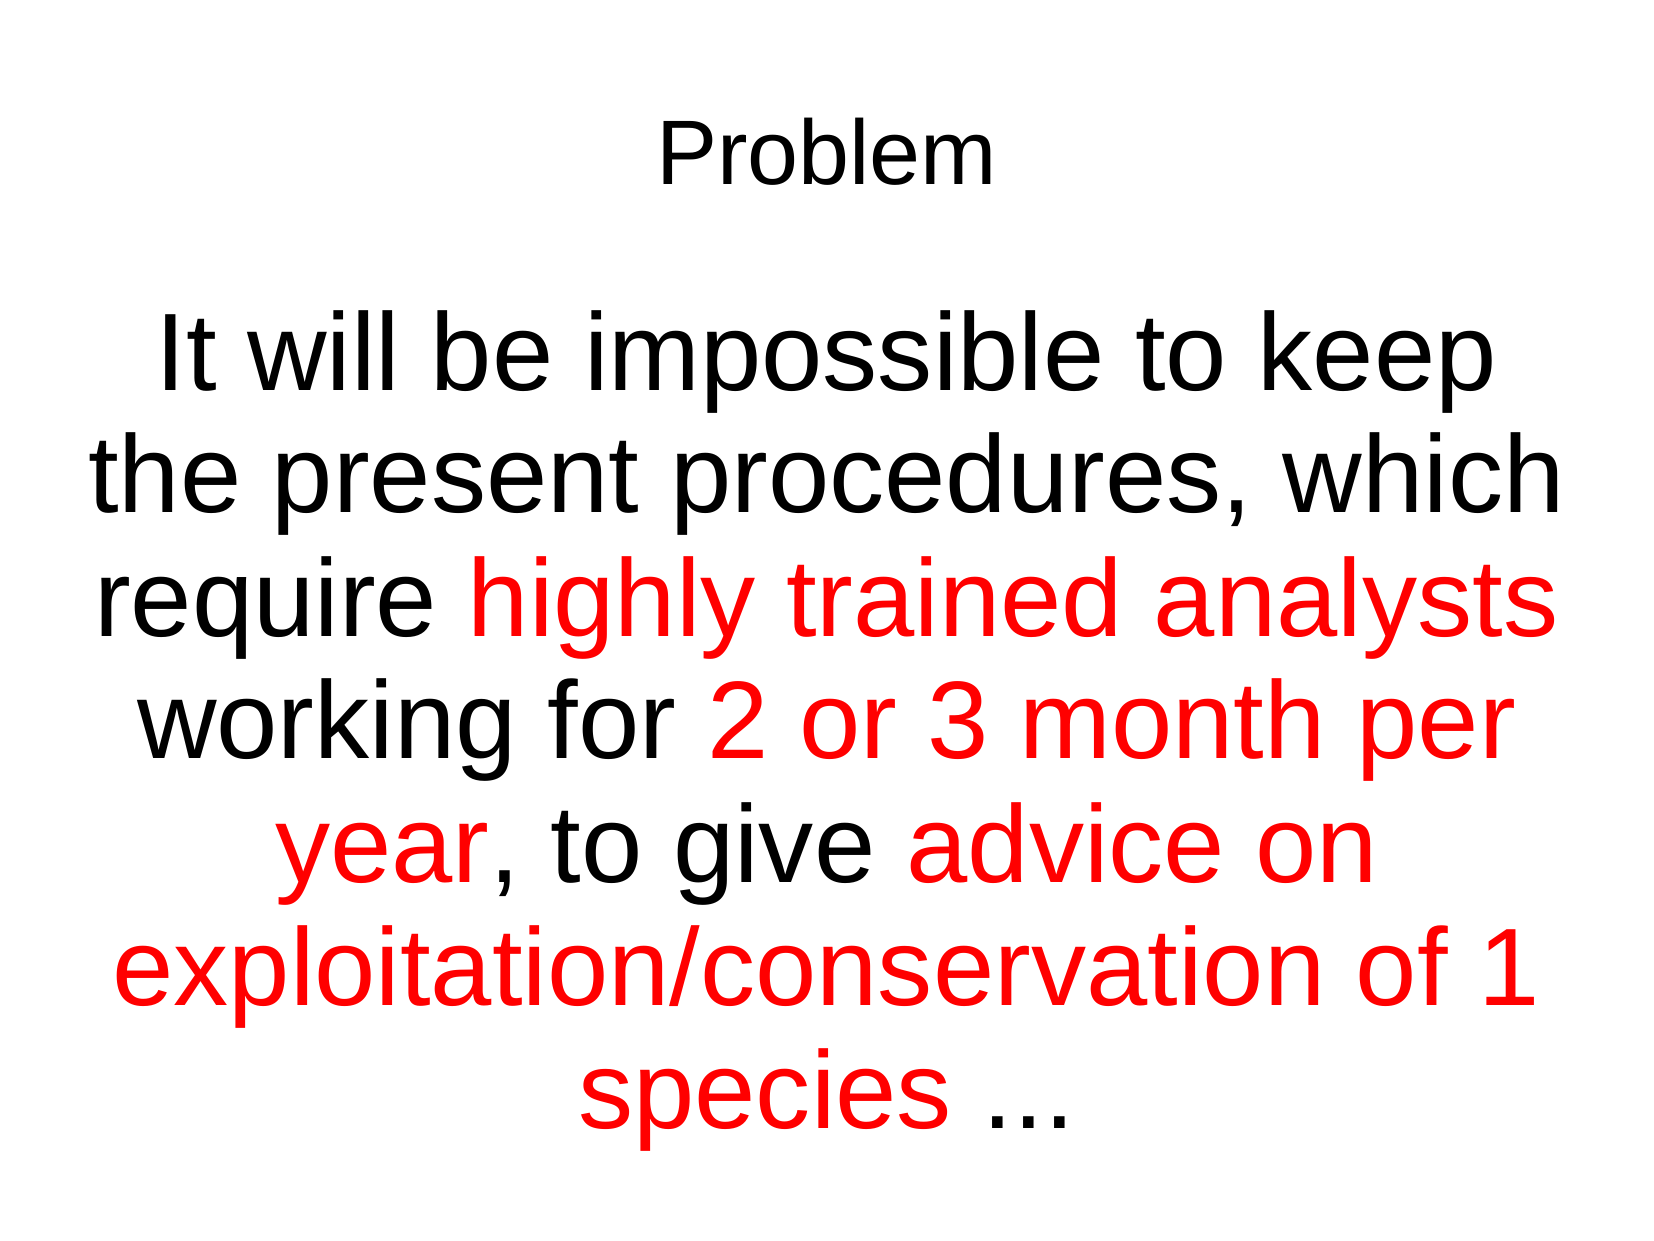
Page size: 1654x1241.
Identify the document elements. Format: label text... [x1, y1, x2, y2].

title Problem [82, 49, 1571, 257]
list It will be impossible to keep the present procedures, which require highly trained analysts working for 2 or 3 month per year, to give advice on exploitation/conservation of 1 species ... [76, 290, 1577, 1163]
